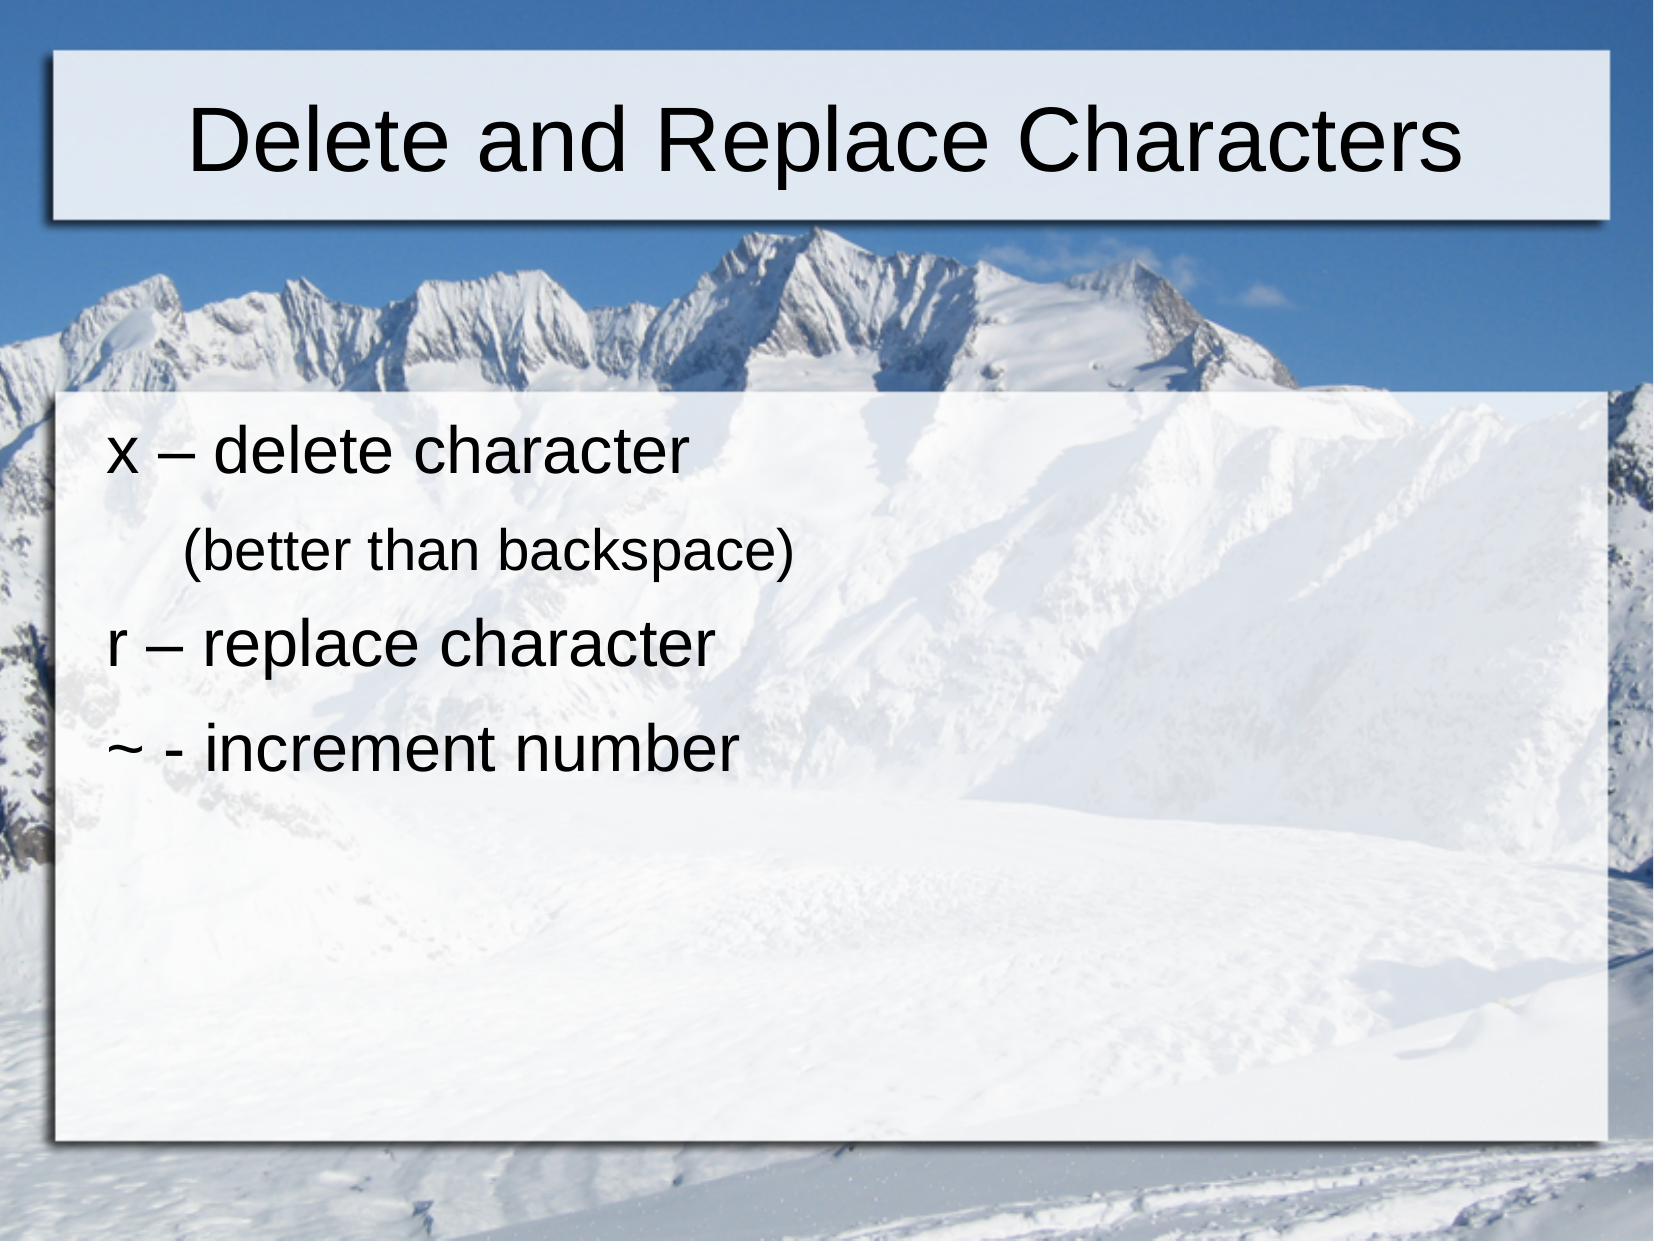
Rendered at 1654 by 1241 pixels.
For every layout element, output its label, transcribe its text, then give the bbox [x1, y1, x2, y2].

title Delete and Replace Characters [58, 61, 1594, 219]
list x – delete character (better than backspace) r – replace character ~ - increment number [88, 413, 812, 1126]
picture [0, 0, 1654, 1241]
